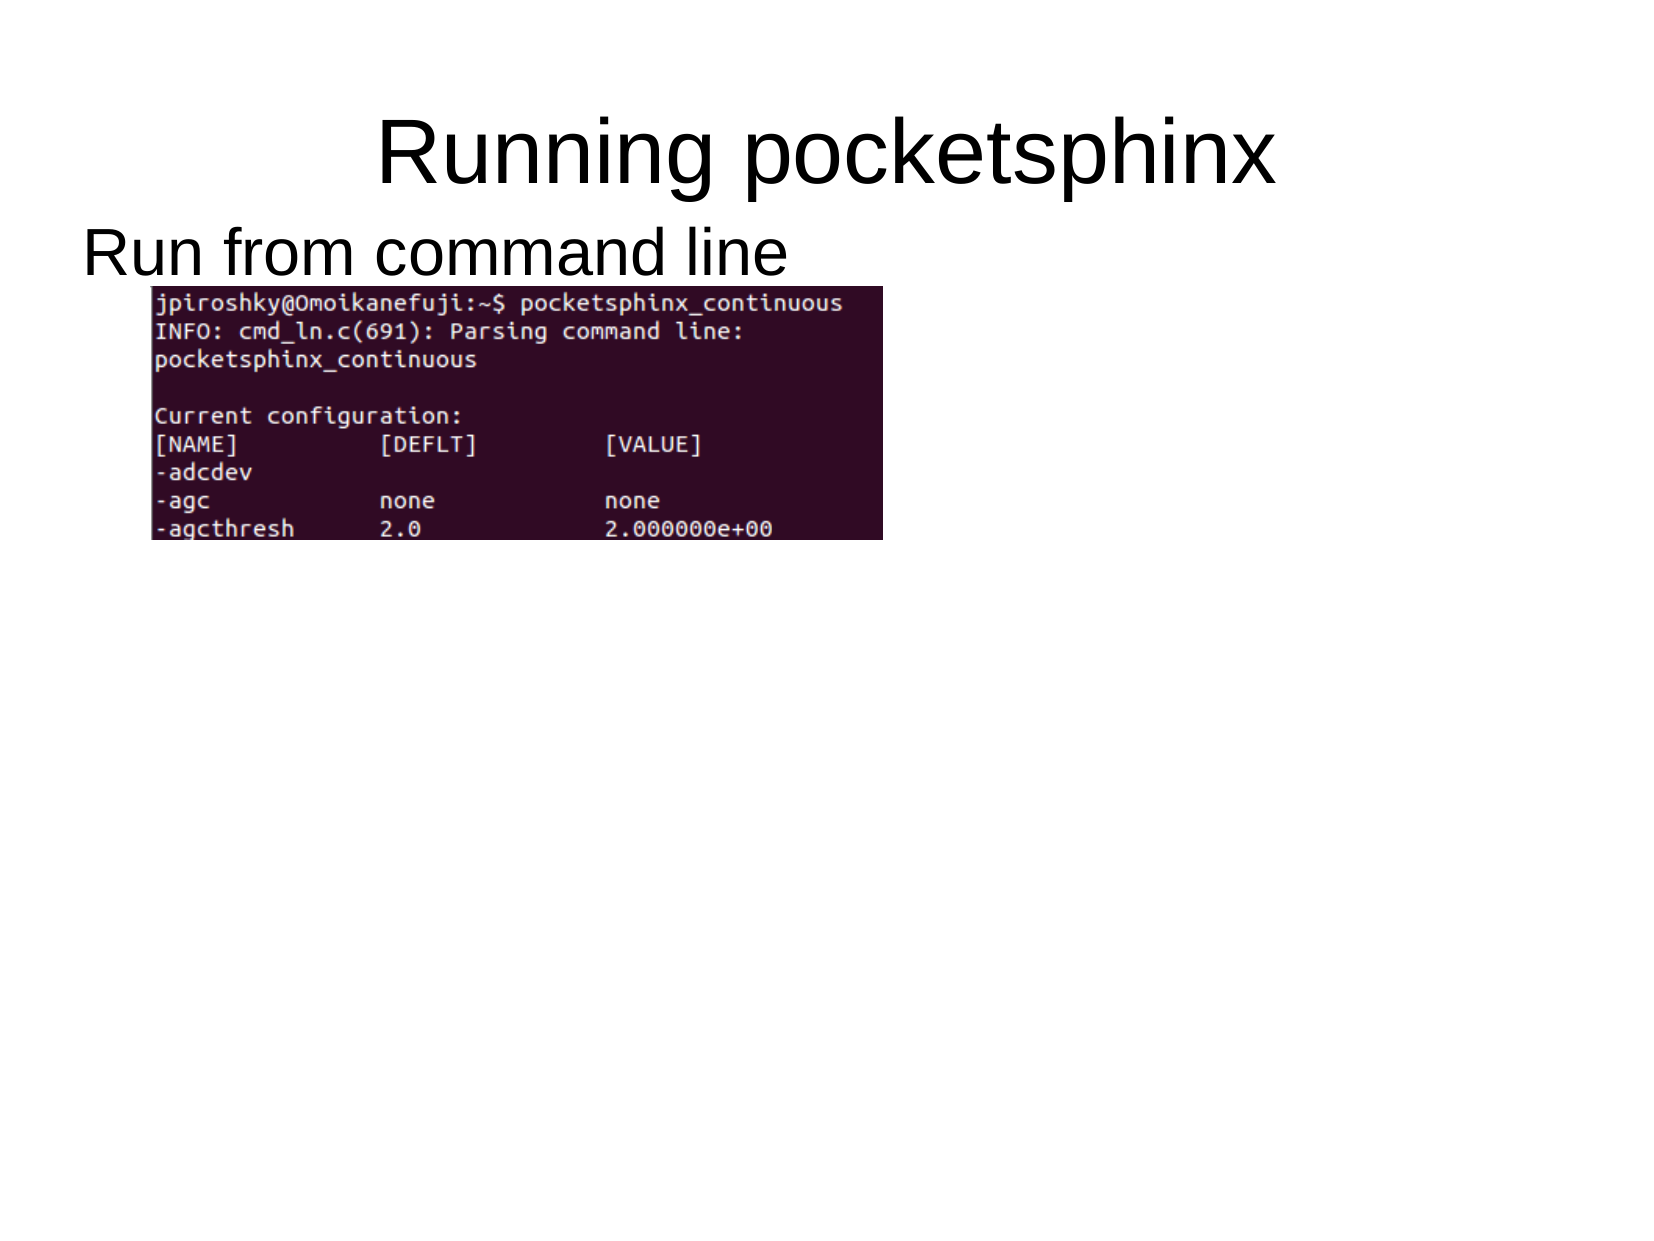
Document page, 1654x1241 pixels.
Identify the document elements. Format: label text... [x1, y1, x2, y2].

picture [150, 286, 883, 541]
list Run from command line [82, 210, 1571, 931]
title Running pocketsphinx [82, 49, 1571, 210]
